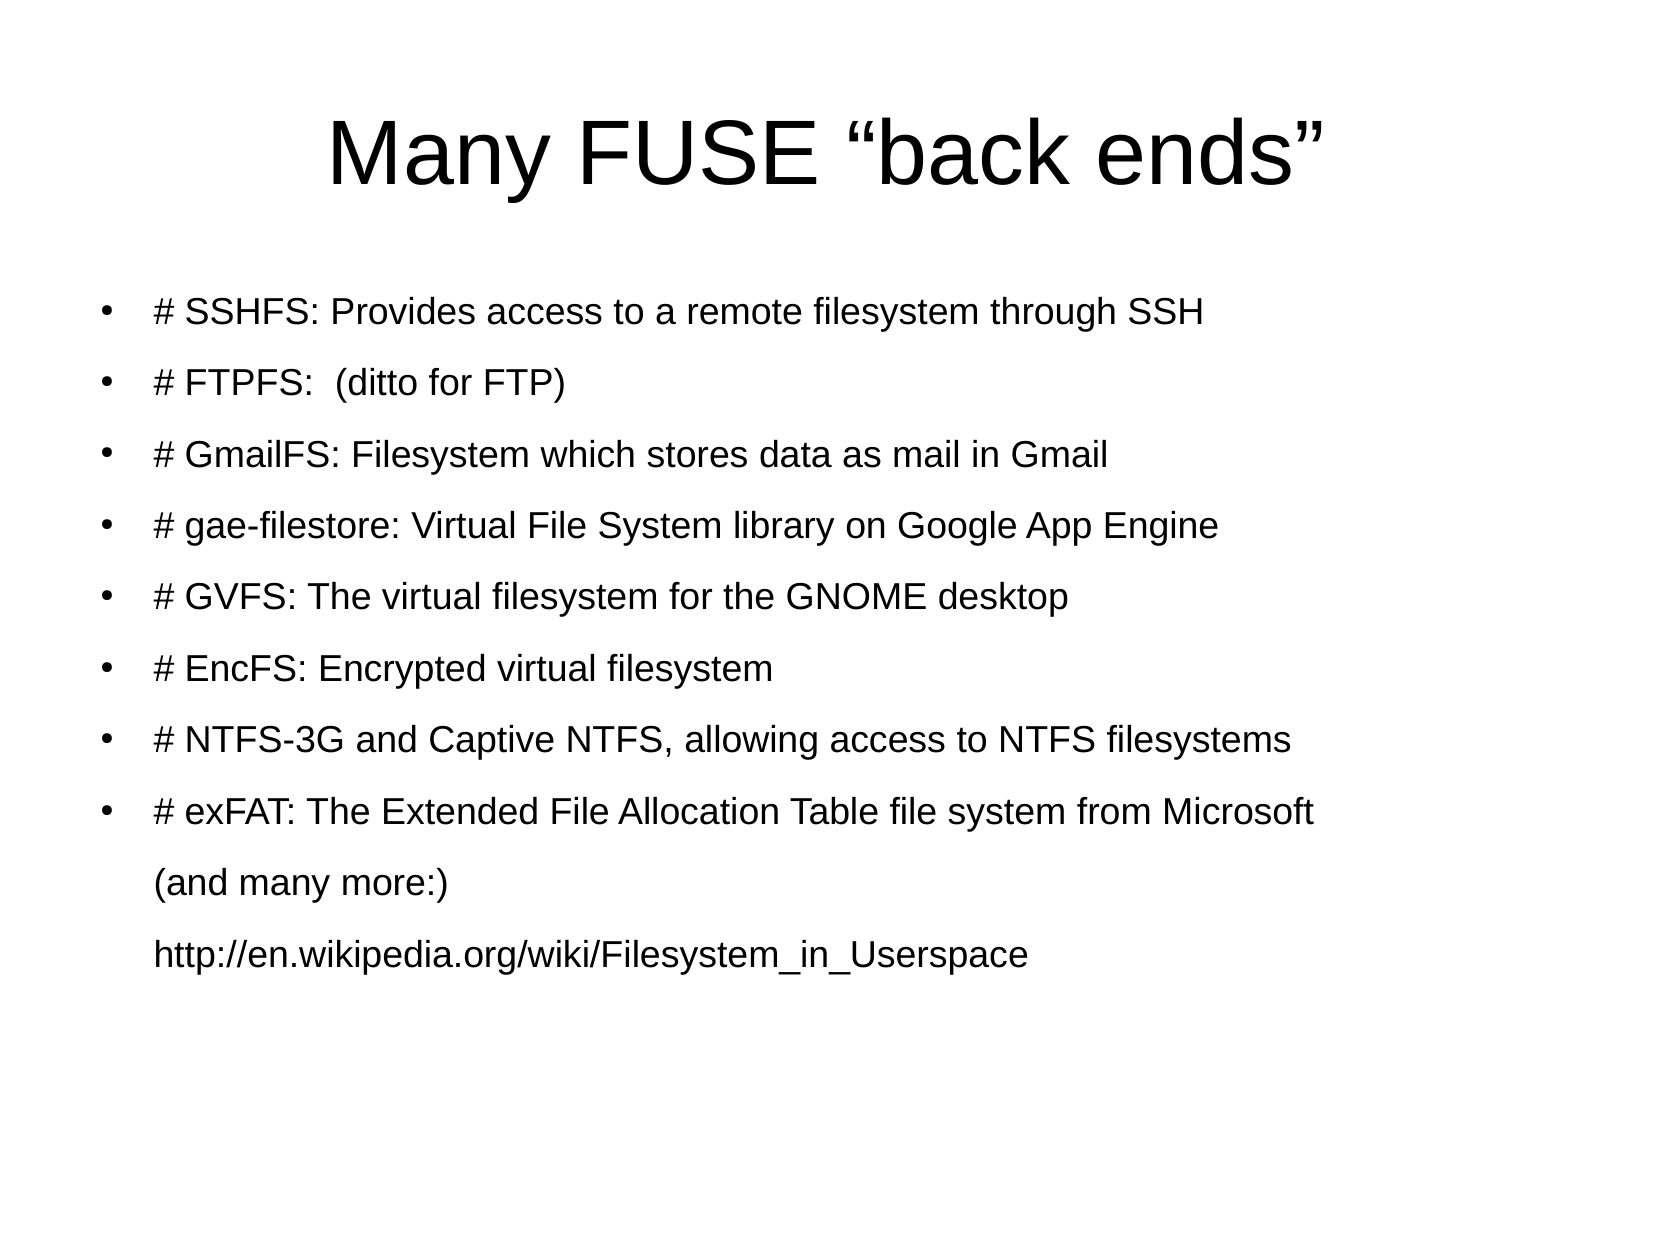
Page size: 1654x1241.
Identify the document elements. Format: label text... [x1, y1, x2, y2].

title Many FUSE “back ends” [82, 49, 1571, 257]
list # SSHFS: Provides access to a remote filesystem through SSH # FTPFS: (ditto for FTP) # GmailFS: Filesystem which stores data as mail in Gmail # gae-filestore: Virtual File System library on Google App Engine # GVFS: The virtual filesystem for the GNOME desktop # EncFS: Encrypted virtual filesystem # NTFS-3G and Captive NTFS, allowing access to NTFS filesystems # exFAT: The Extended File Allocation Table file system from Microsoft (and many more:) http://en.wikipedia.org/wiki/Filesystem_in_Userspace [82, 290, 1571, 1109]
